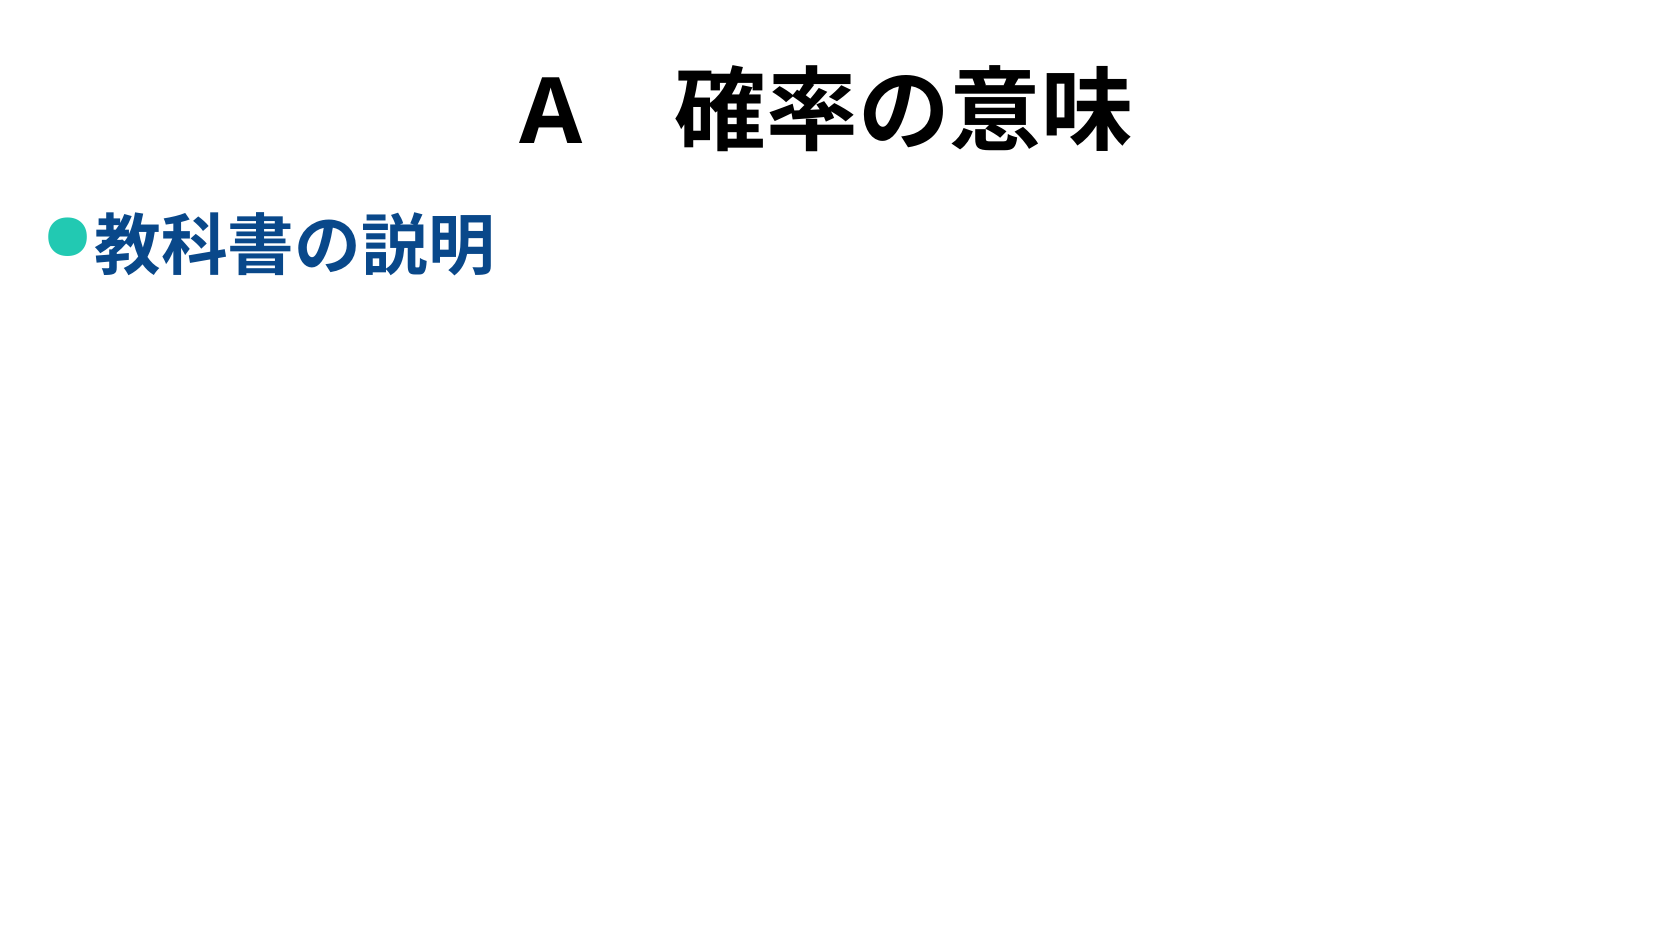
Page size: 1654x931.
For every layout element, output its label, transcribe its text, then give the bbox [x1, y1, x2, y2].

title A 確率の意味 [29, 29, 1625, 178]
list 教科書の説明 [23, 177, 1618, 296]
